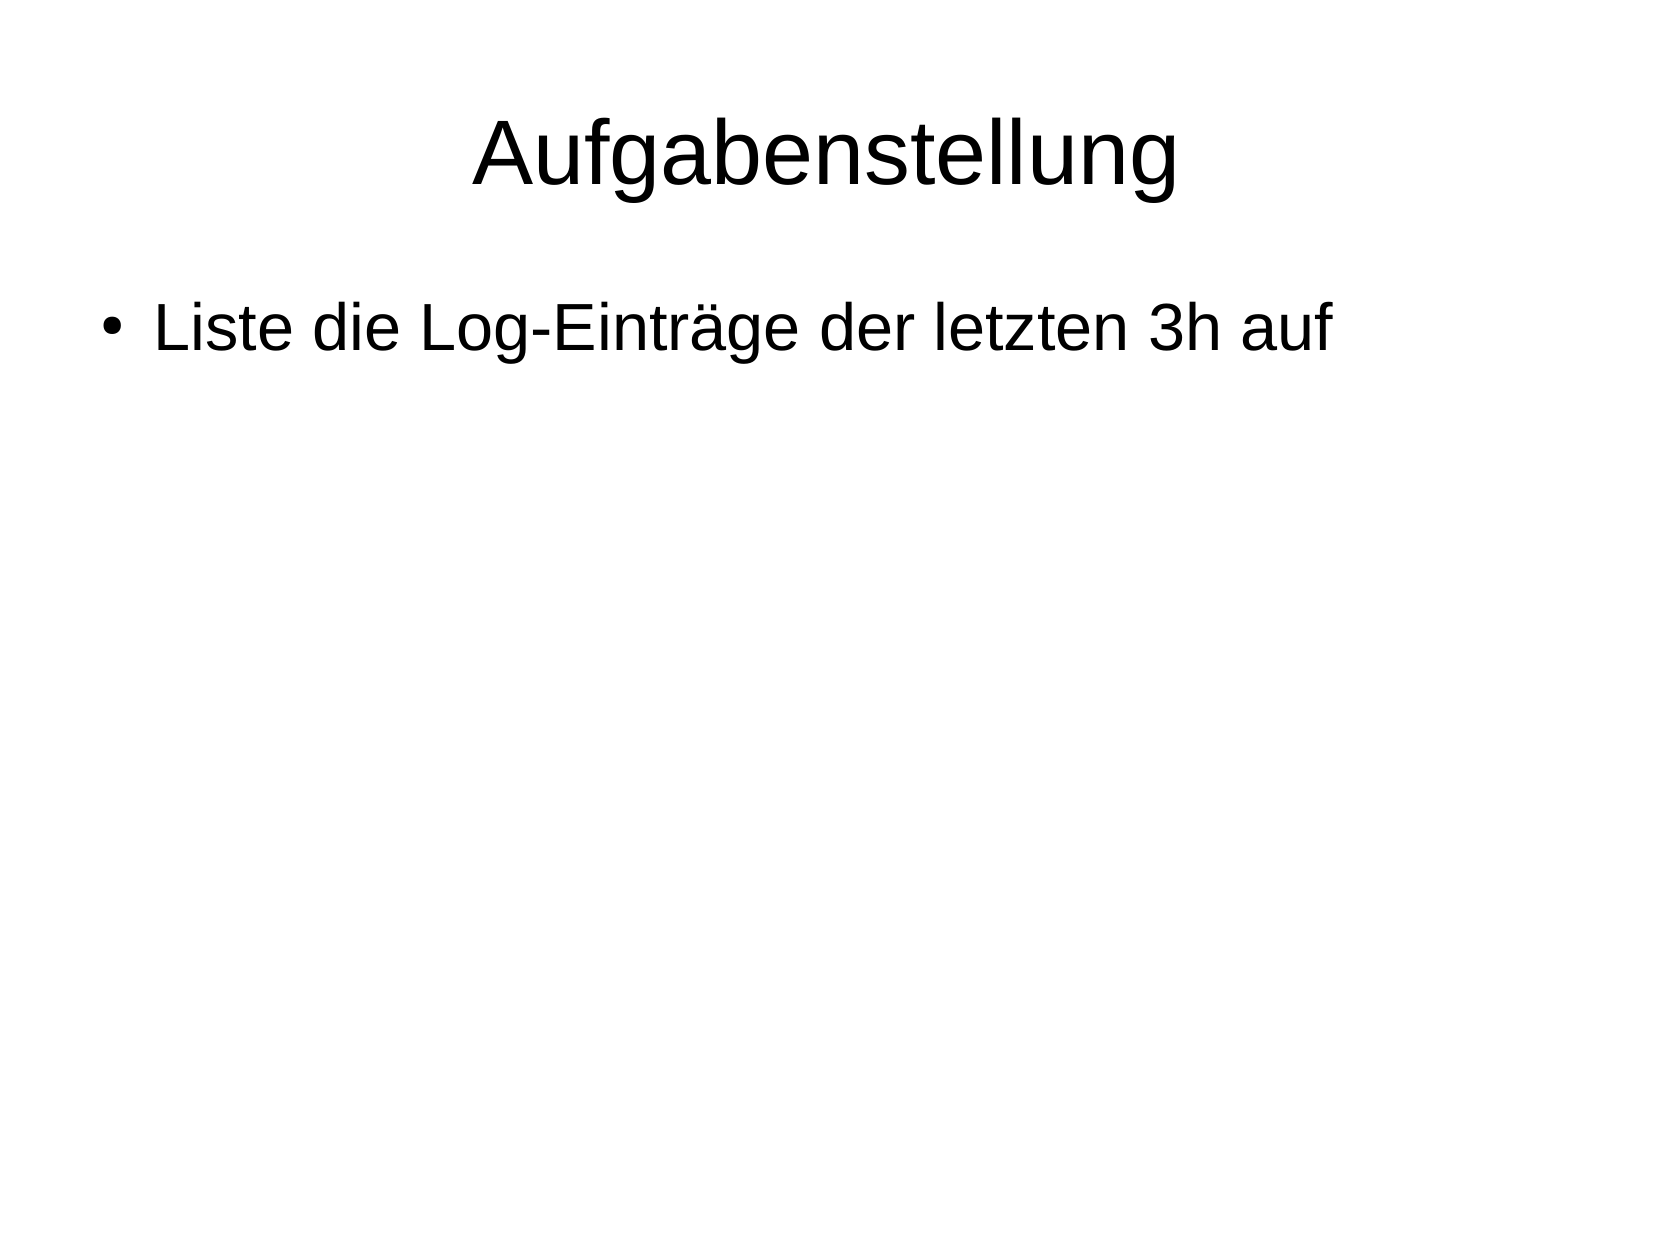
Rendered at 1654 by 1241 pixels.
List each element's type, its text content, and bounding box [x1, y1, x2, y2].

title Aufgabenstellung [82, 49, 1571, 257]
list Liste die Log-Einträge der letzten 3h auf [82, 290, 1571, 1010]
